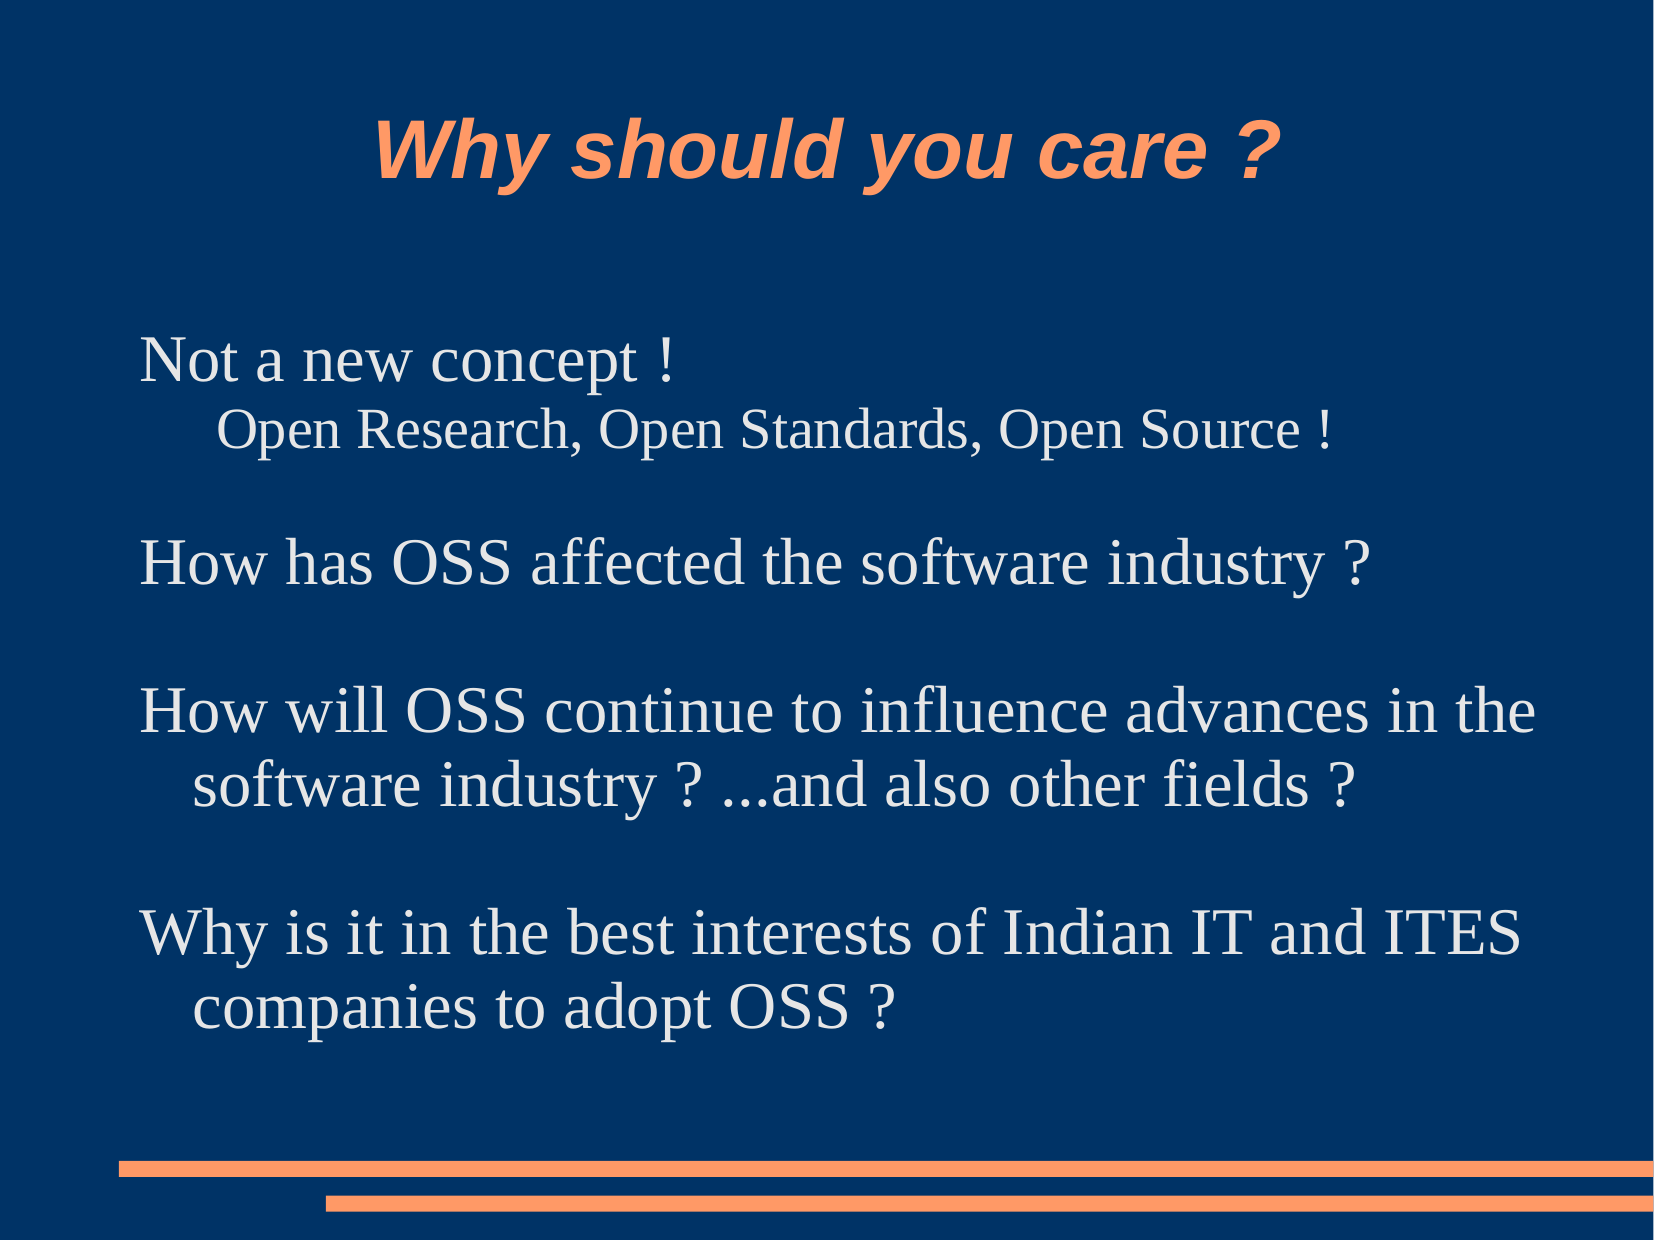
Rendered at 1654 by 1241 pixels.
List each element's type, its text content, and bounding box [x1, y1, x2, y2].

list Not a new concept ! Open Research, Open Standards, Open Source ! How has OSS affected the software industry ? How will OSS continue to influence advances in the software industry ? ...and also other fields ? Why is it in the best interests of Indian IT and ITES companies to adopt OSS ? [121, 322, 1561, 1133]
title Why should you care ? [121, 46, 1534, 254]
